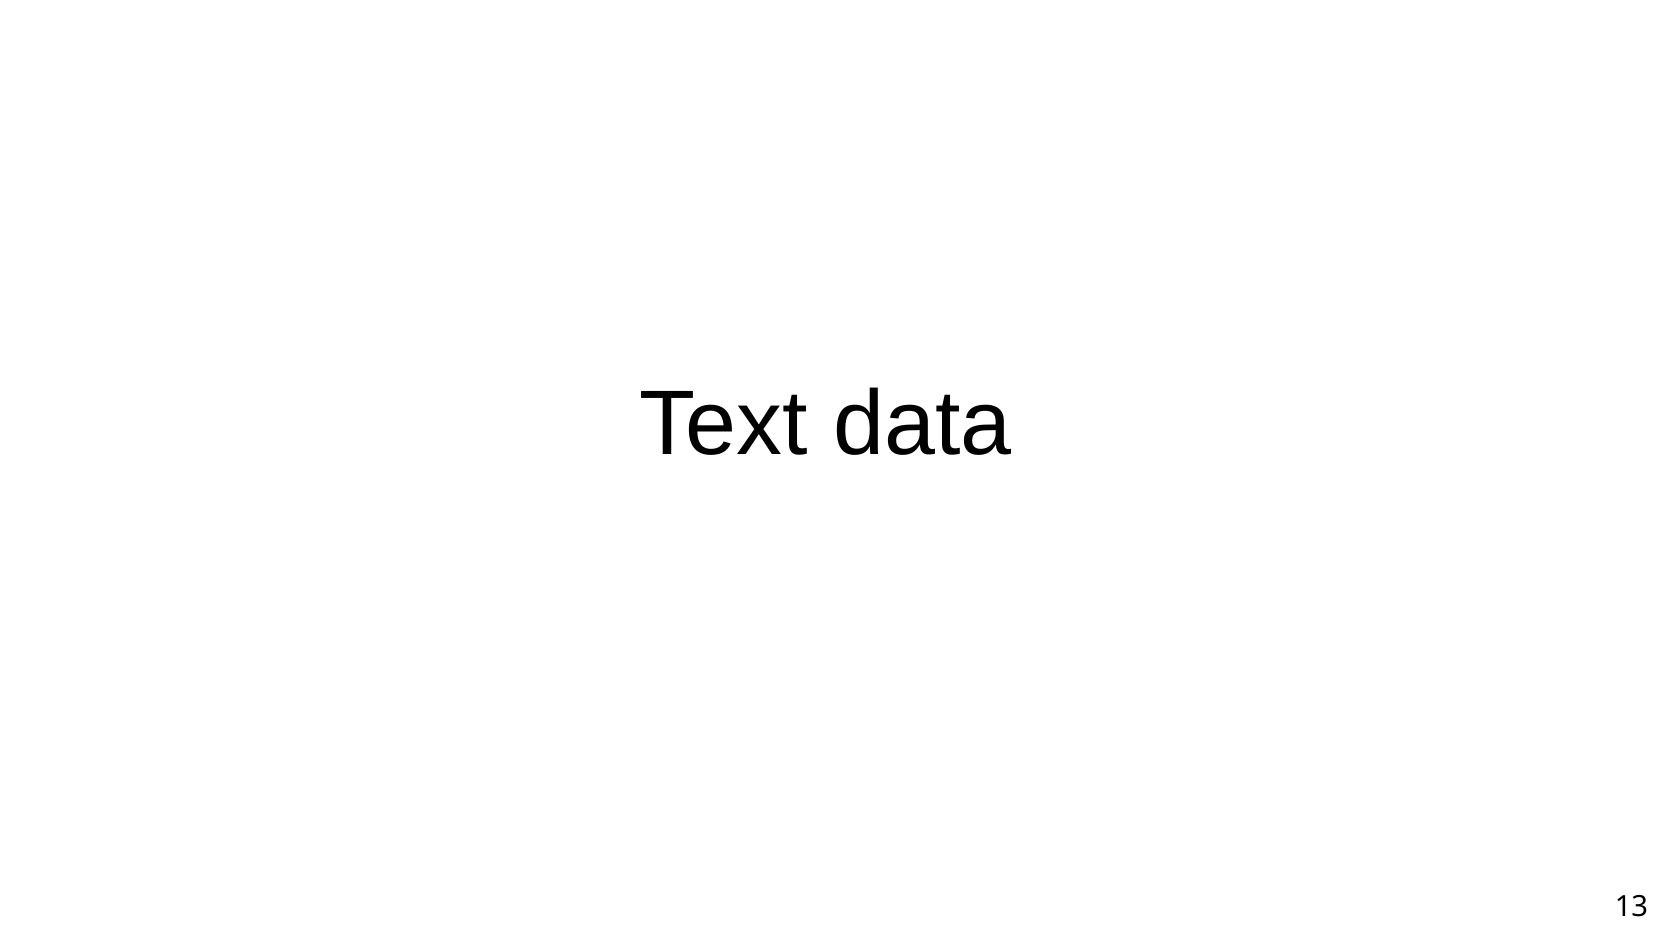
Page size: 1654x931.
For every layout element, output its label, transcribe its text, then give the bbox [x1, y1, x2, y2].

title Text data [81, 345, 1570, 501]
